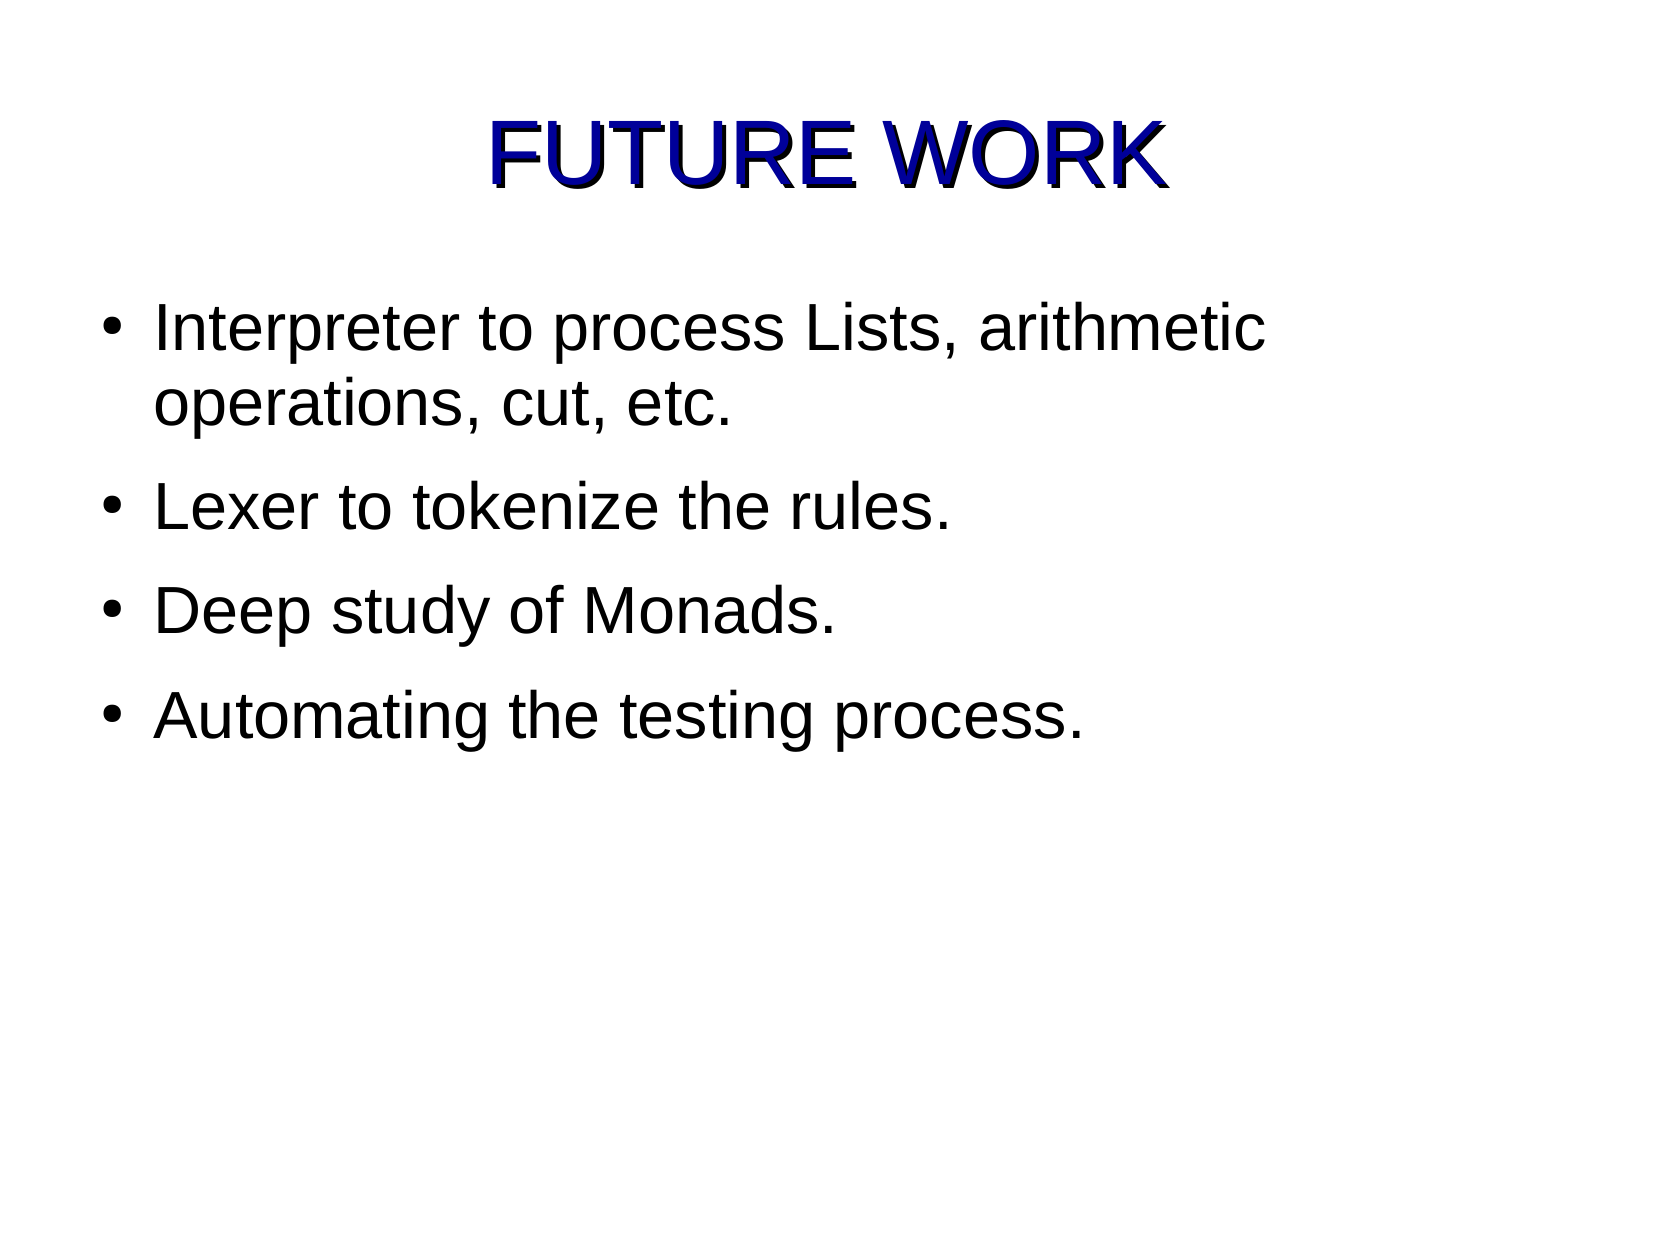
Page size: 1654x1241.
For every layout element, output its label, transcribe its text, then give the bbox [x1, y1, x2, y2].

title FUTURE WORK [82, 49, 1571, 257]
list Interpreter to process Lists, arithmetic operations, cut, etc. Lexer to tokenize the rules. Deep study of Monads. Automating the testing process. [82, 290, 1571, 1010]
